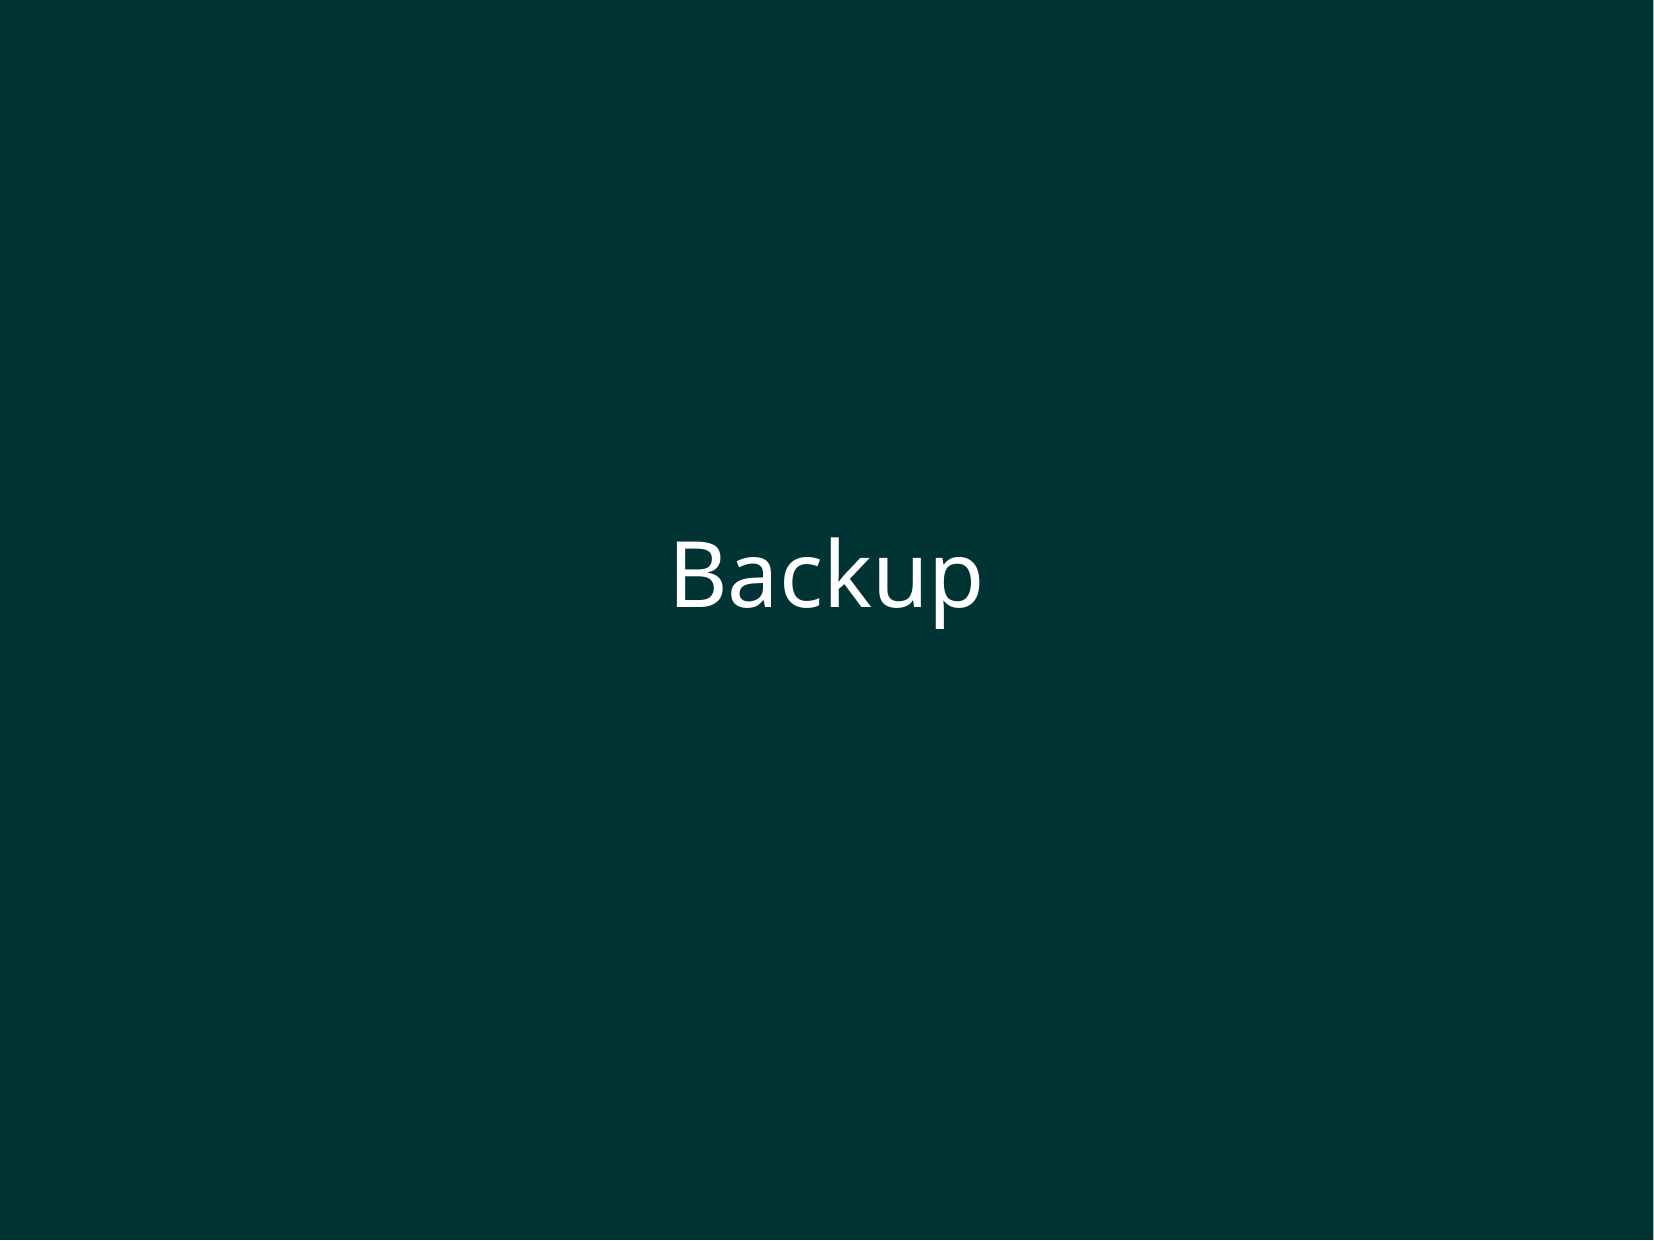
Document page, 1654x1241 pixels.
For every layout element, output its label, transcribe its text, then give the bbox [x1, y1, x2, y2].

title Backup [82, 468, 1571, 676]
